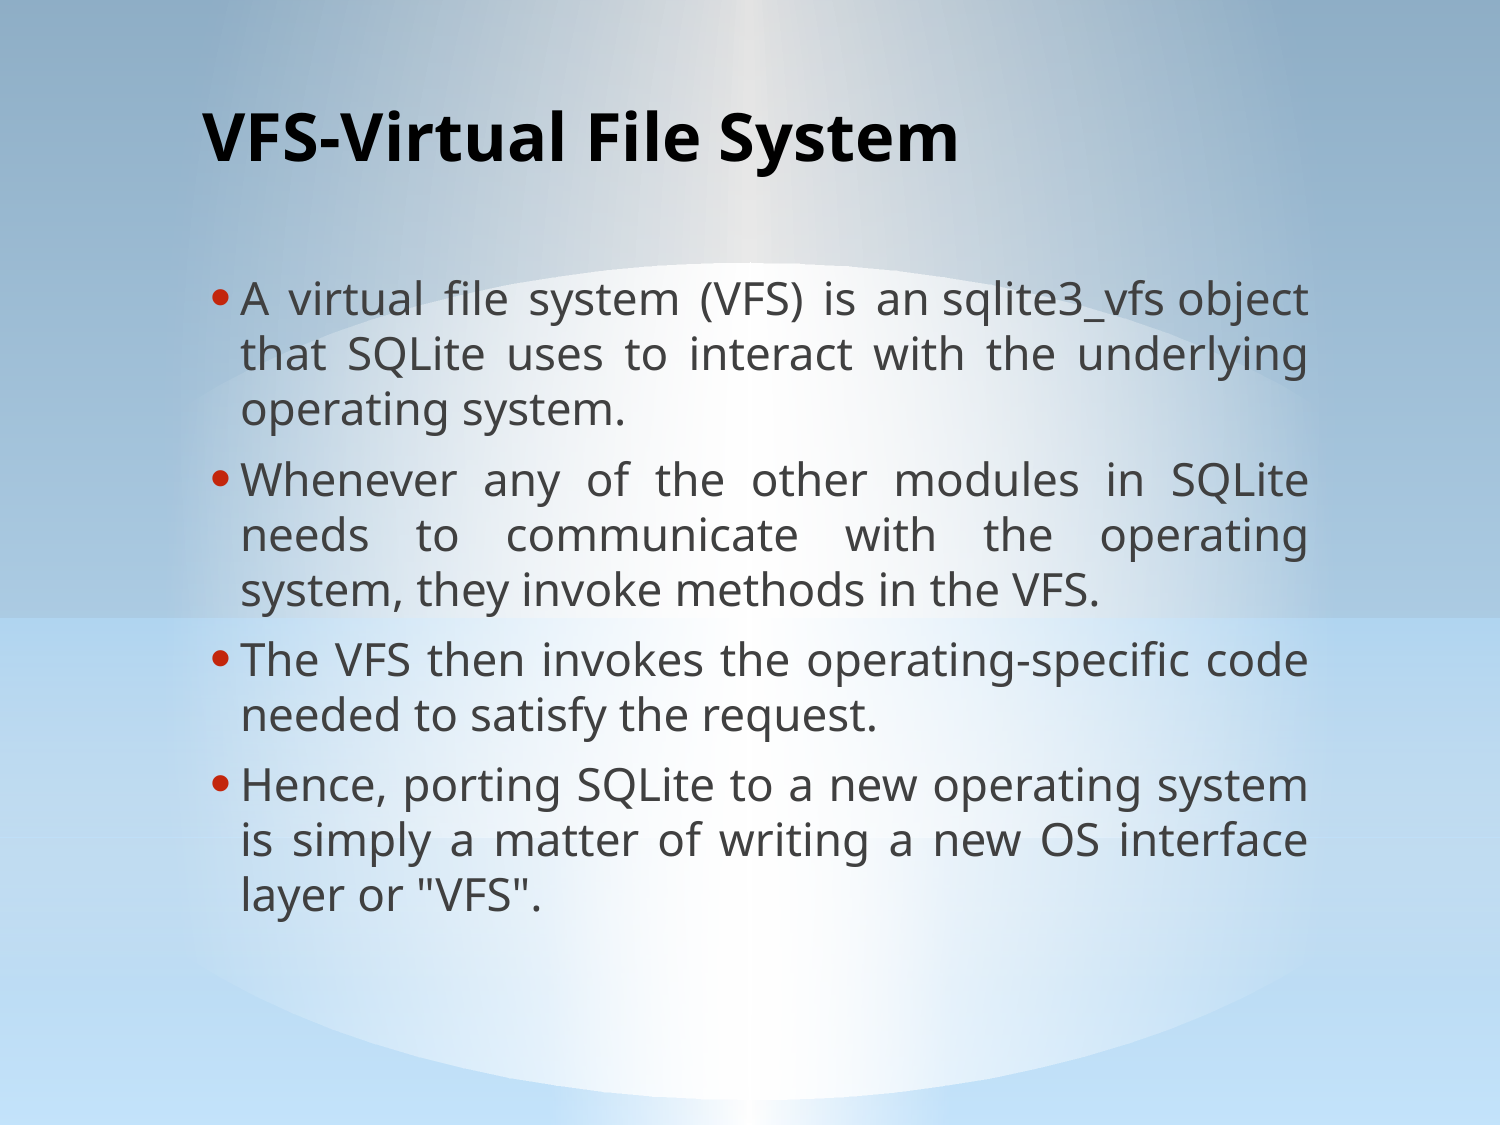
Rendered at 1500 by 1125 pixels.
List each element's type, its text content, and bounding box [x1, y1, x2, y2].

title VFS-Virtual File System [187, 87, 1256, 188]
list A virtual file system (VFS) is an sqlite3_vfs object that SQLite uses to interact with the underlying operating system. Whenever any of the other modules in SQLite needs to communicate with the operating system, they invoke methods in the VFS. The VFS then invokes the operating-specific code needed to satisfy the request. Hence, porting SQLite to a new operating system is simply a matter of writing a new OS interface layer or "VFS". [187, 262, 1325, 1050]
